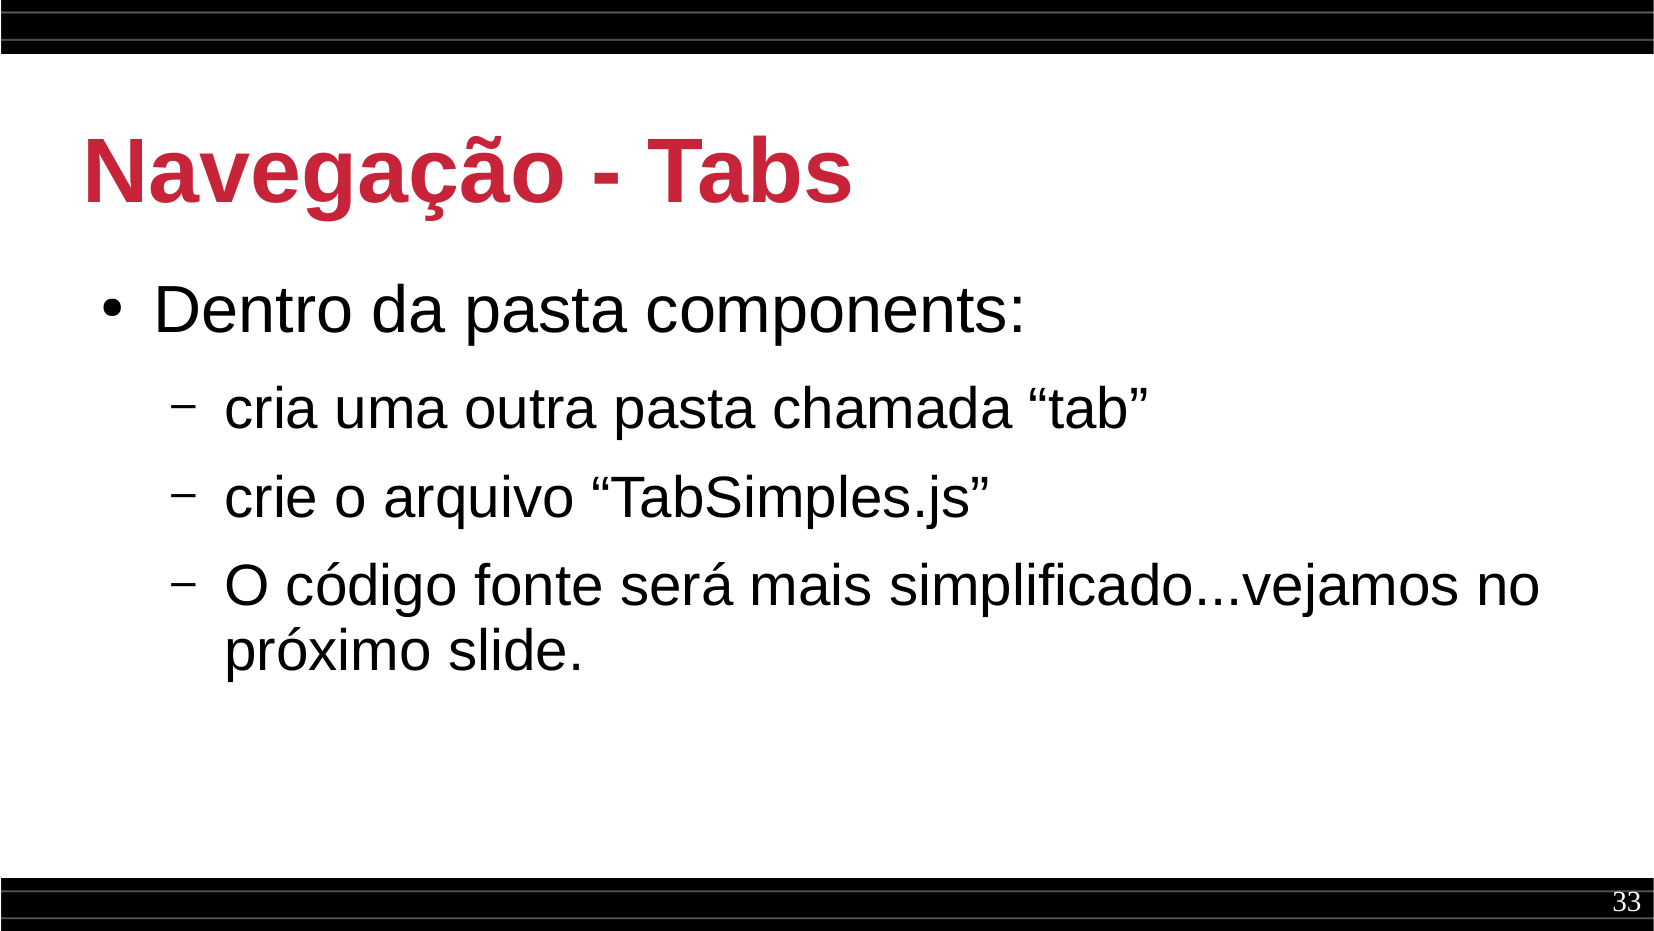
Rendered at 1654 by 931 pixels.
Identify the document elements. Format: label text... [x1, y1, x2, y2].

title Navegação - Tabs [82, 92, 1571, 249]
picture [1, 878, 1654, 931]
picture [1, 0, 1654, 54]
list Dentro da pasta components: cria uma outra pasta chamada “tab” crie o arquivo “TabSimples.js” O código fonte será mais simplificado...vejamos no próximo slide. [82, 271, 1571, 758]
